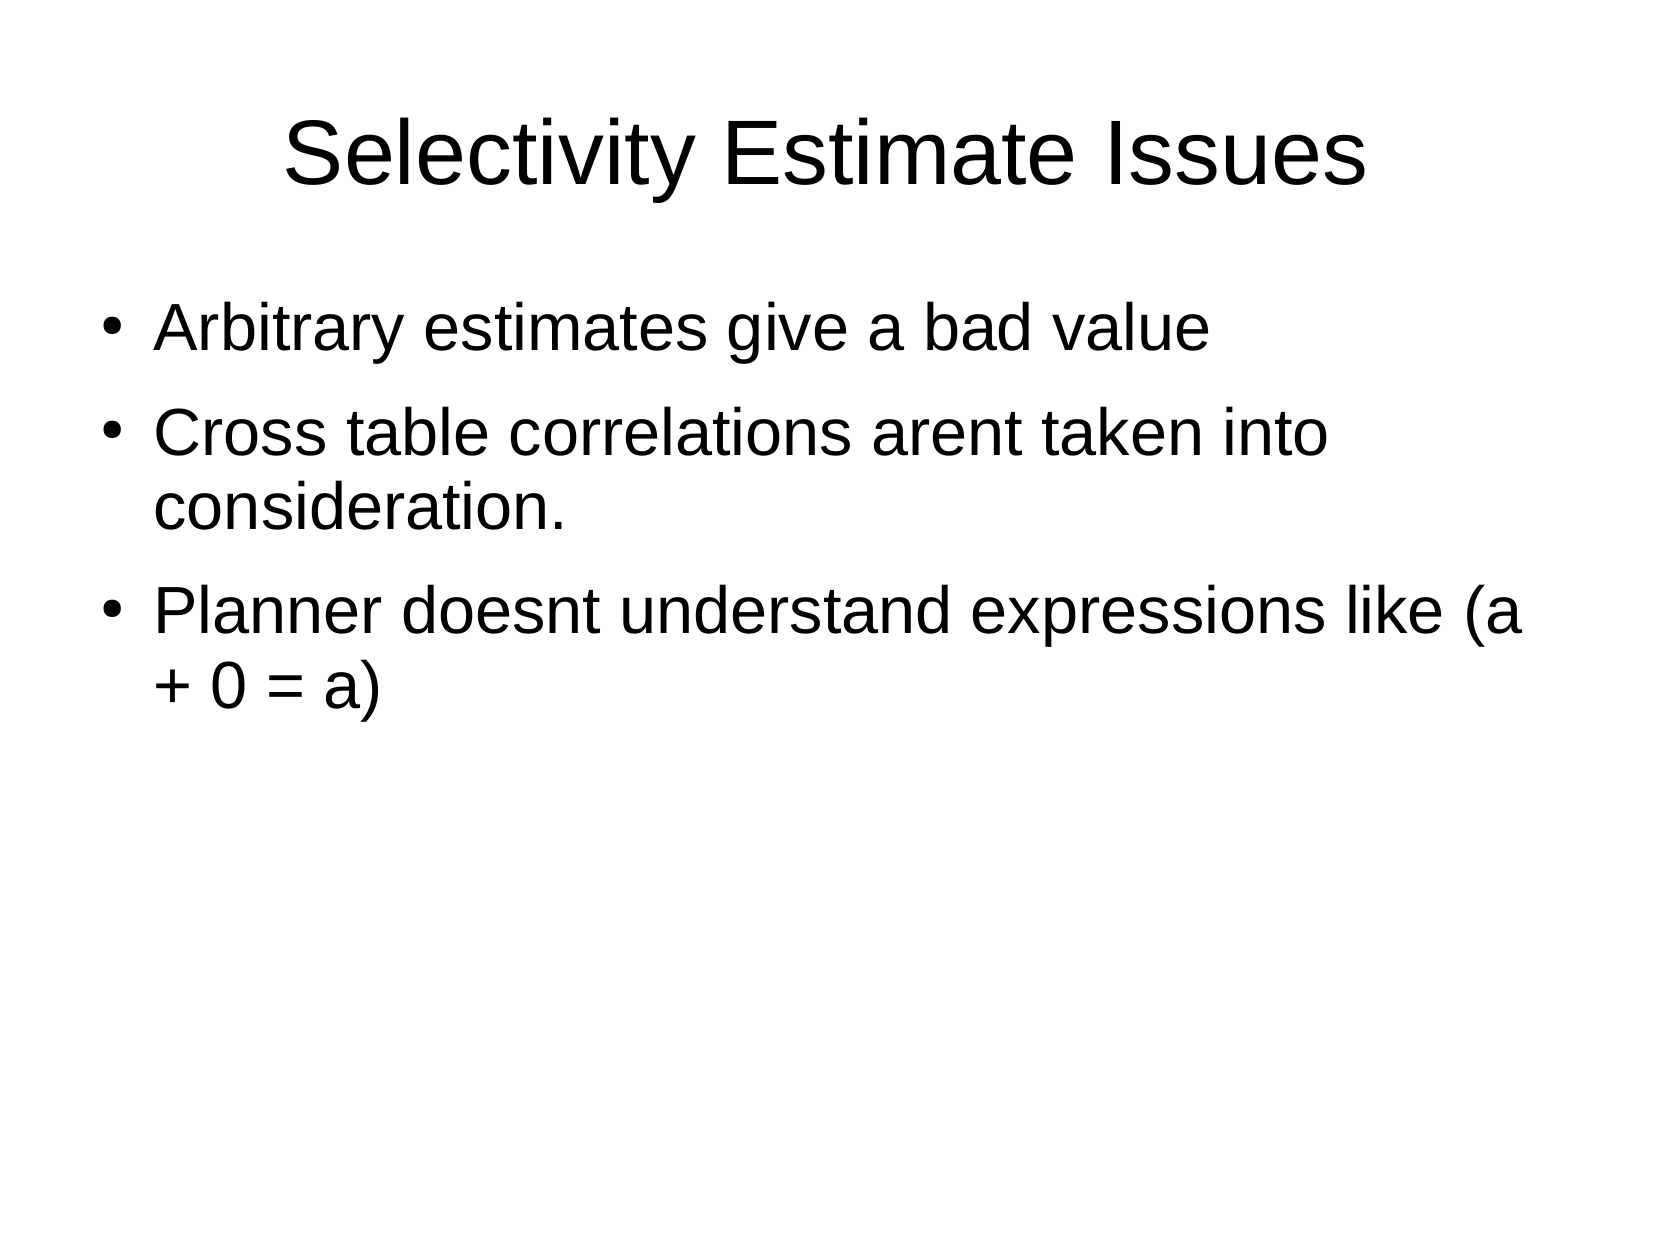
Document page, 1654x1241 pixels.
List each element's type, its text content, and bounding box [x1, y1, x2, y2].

title Selectivity Estimate Issues [82, 49, 1571, 257]
list Arbitrary estimates give a bad value Cross table correlations arent taken into consideration. Planner doesnt understand expressions like (a + 0 = a) [82, 290, 1538, 1010]
